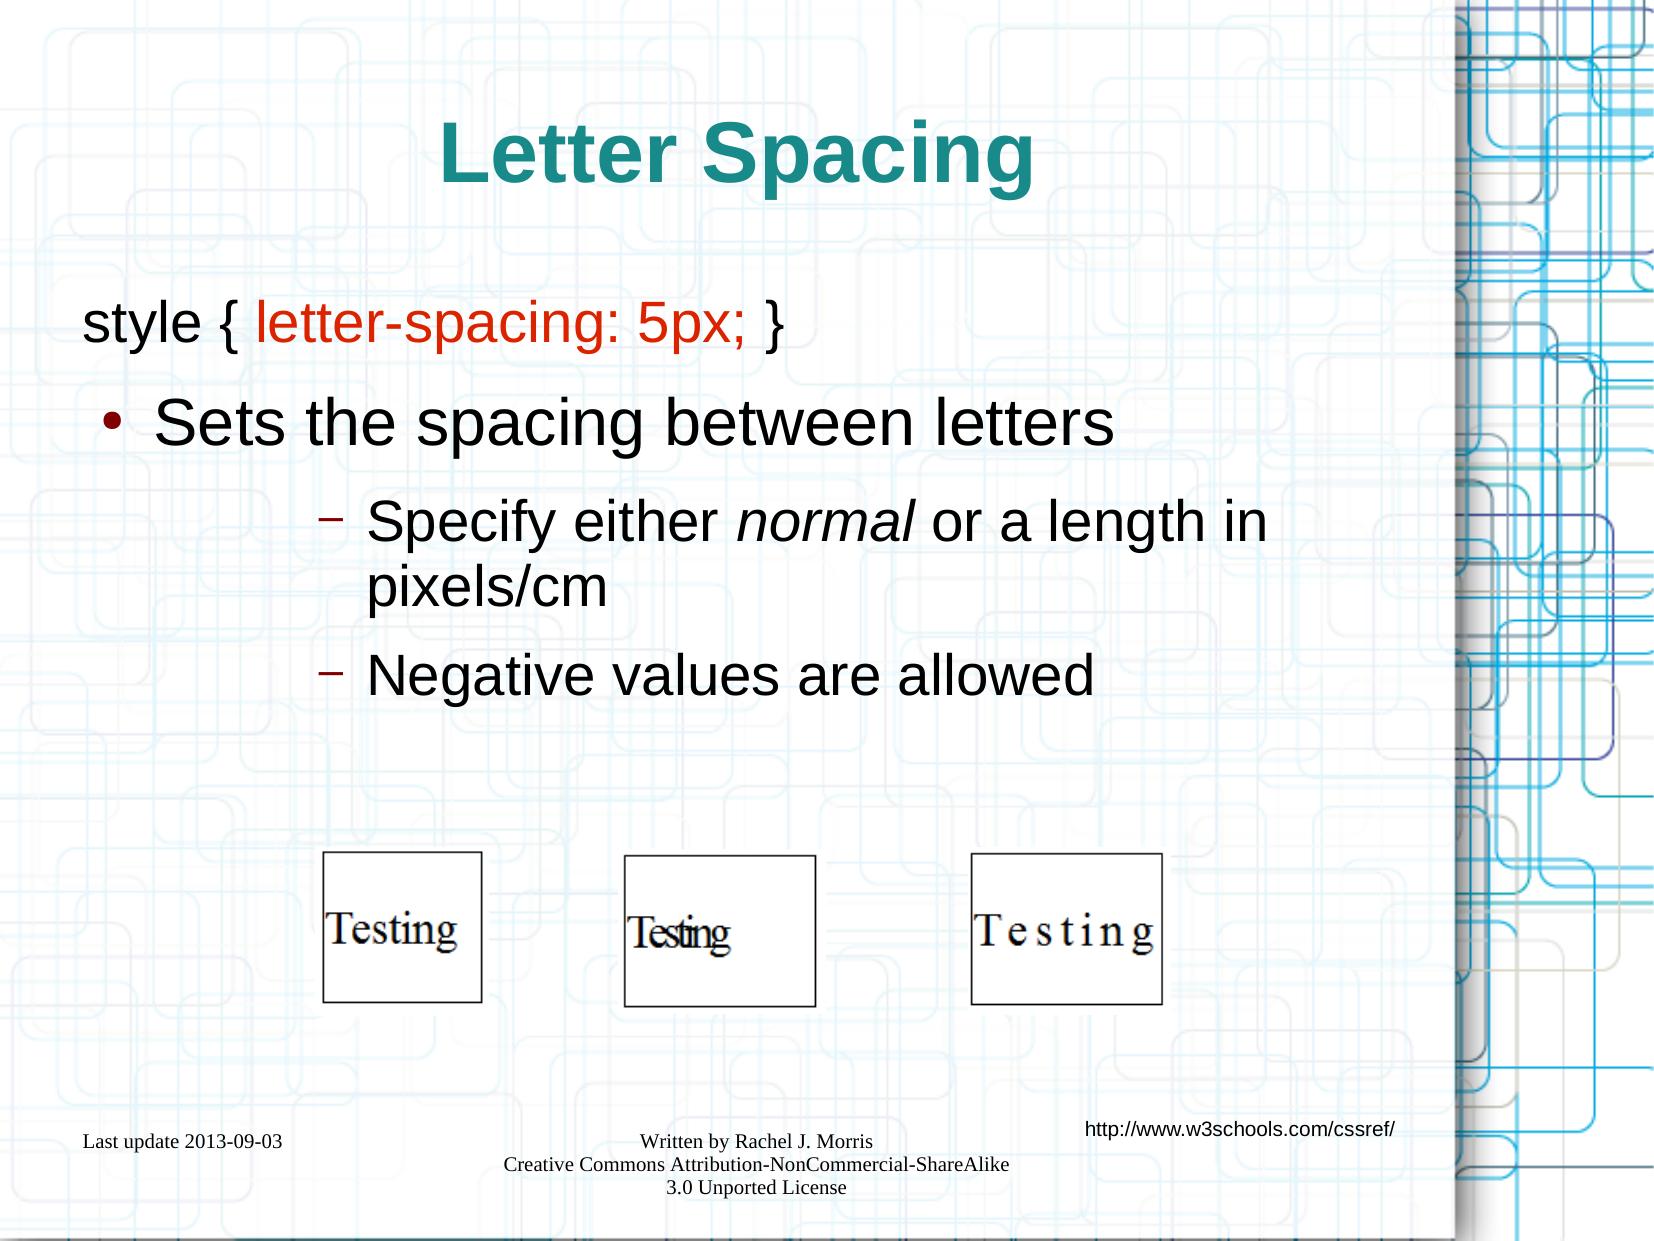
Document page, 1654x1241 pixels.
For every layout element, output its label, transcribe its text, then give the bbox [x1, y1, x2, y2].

list style { letter-spacing: 5px; } Sets the spacing between letters Specify either normal or a length in pixels/cm Negative values are allowed [82, 290, 1418, 1010]
title Letter Spacing [59, 49, 1418, 257]
text_box http://www.w3schools.com/cssref/ [1050, 1110, 1411, 1149]
picture [0, 0, 1654, 1241]
